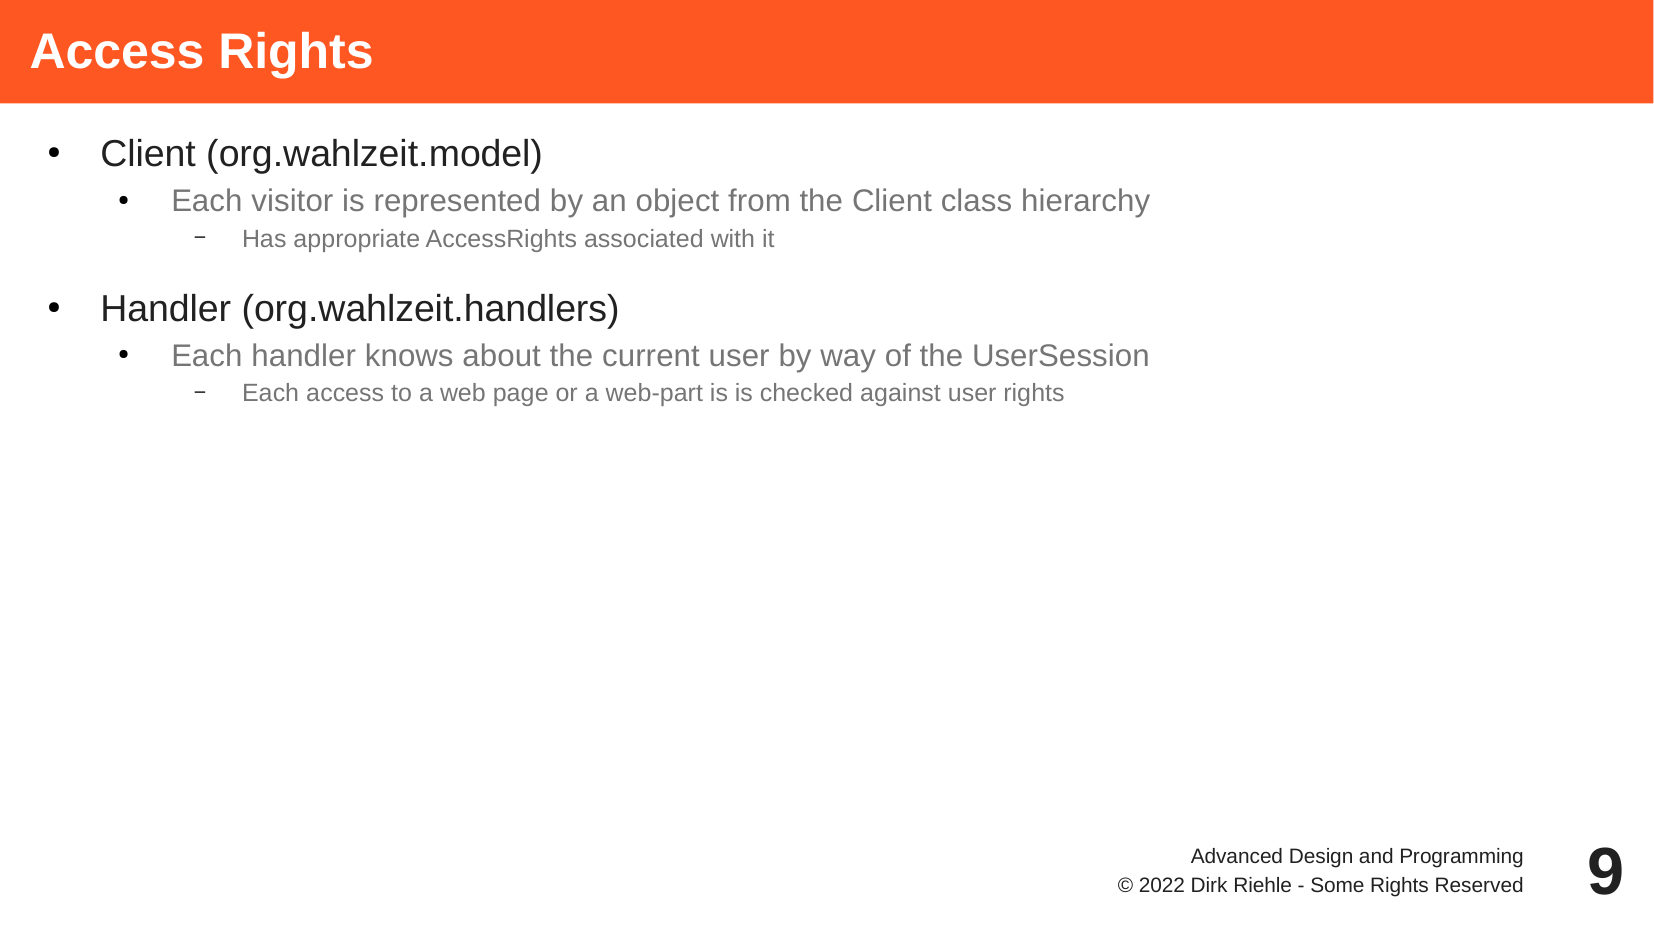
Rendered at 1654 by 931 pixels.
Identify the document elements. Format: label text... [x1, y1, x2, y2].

list Client (org.wahlzeit.model) Each visitor is represented by an object from the Client class hierarchy Has appropriate AccessRights associated with it Handler (org.wahlzeit.handlers) Each handler knows about the current user by way of the UserSession Each access to a web page or a web-part is is checked against user rights [29, 132, 1625, 813]
title Access Rights [0, 0, 1654, 104]
